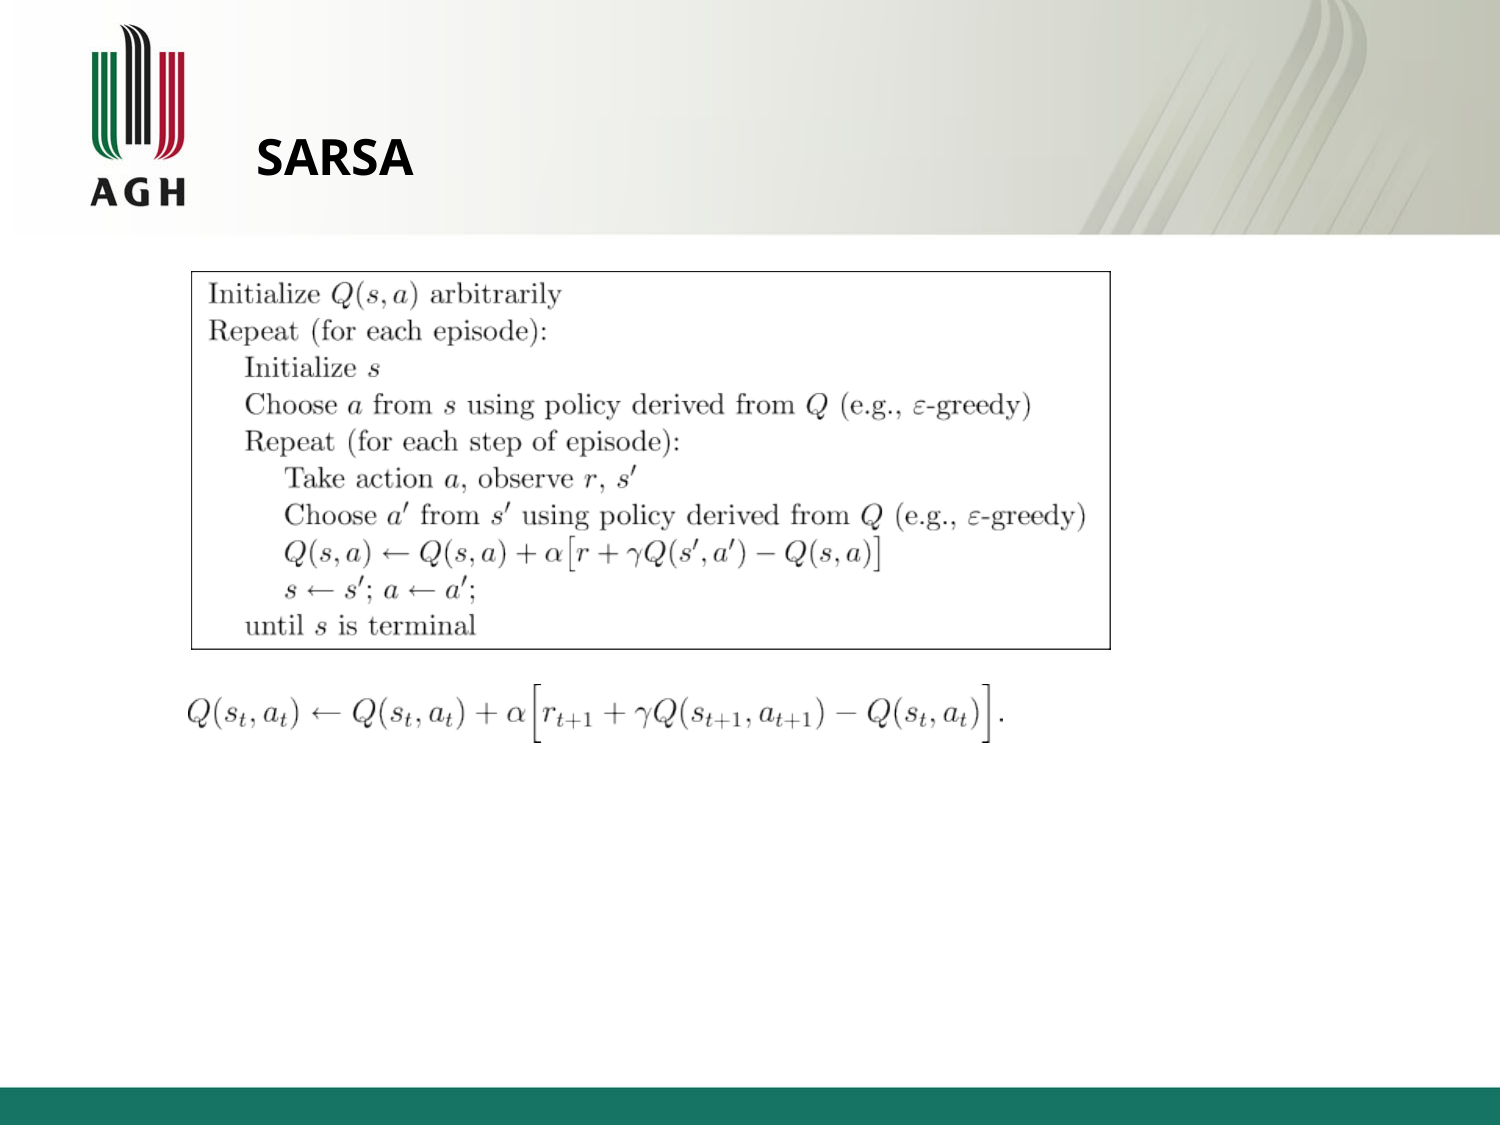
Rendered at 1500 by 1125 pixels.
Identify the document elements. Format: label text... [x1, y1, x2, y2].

title SARSA [242, 78, 1425, 233]
picture [0, 0, 1500, 1125]
